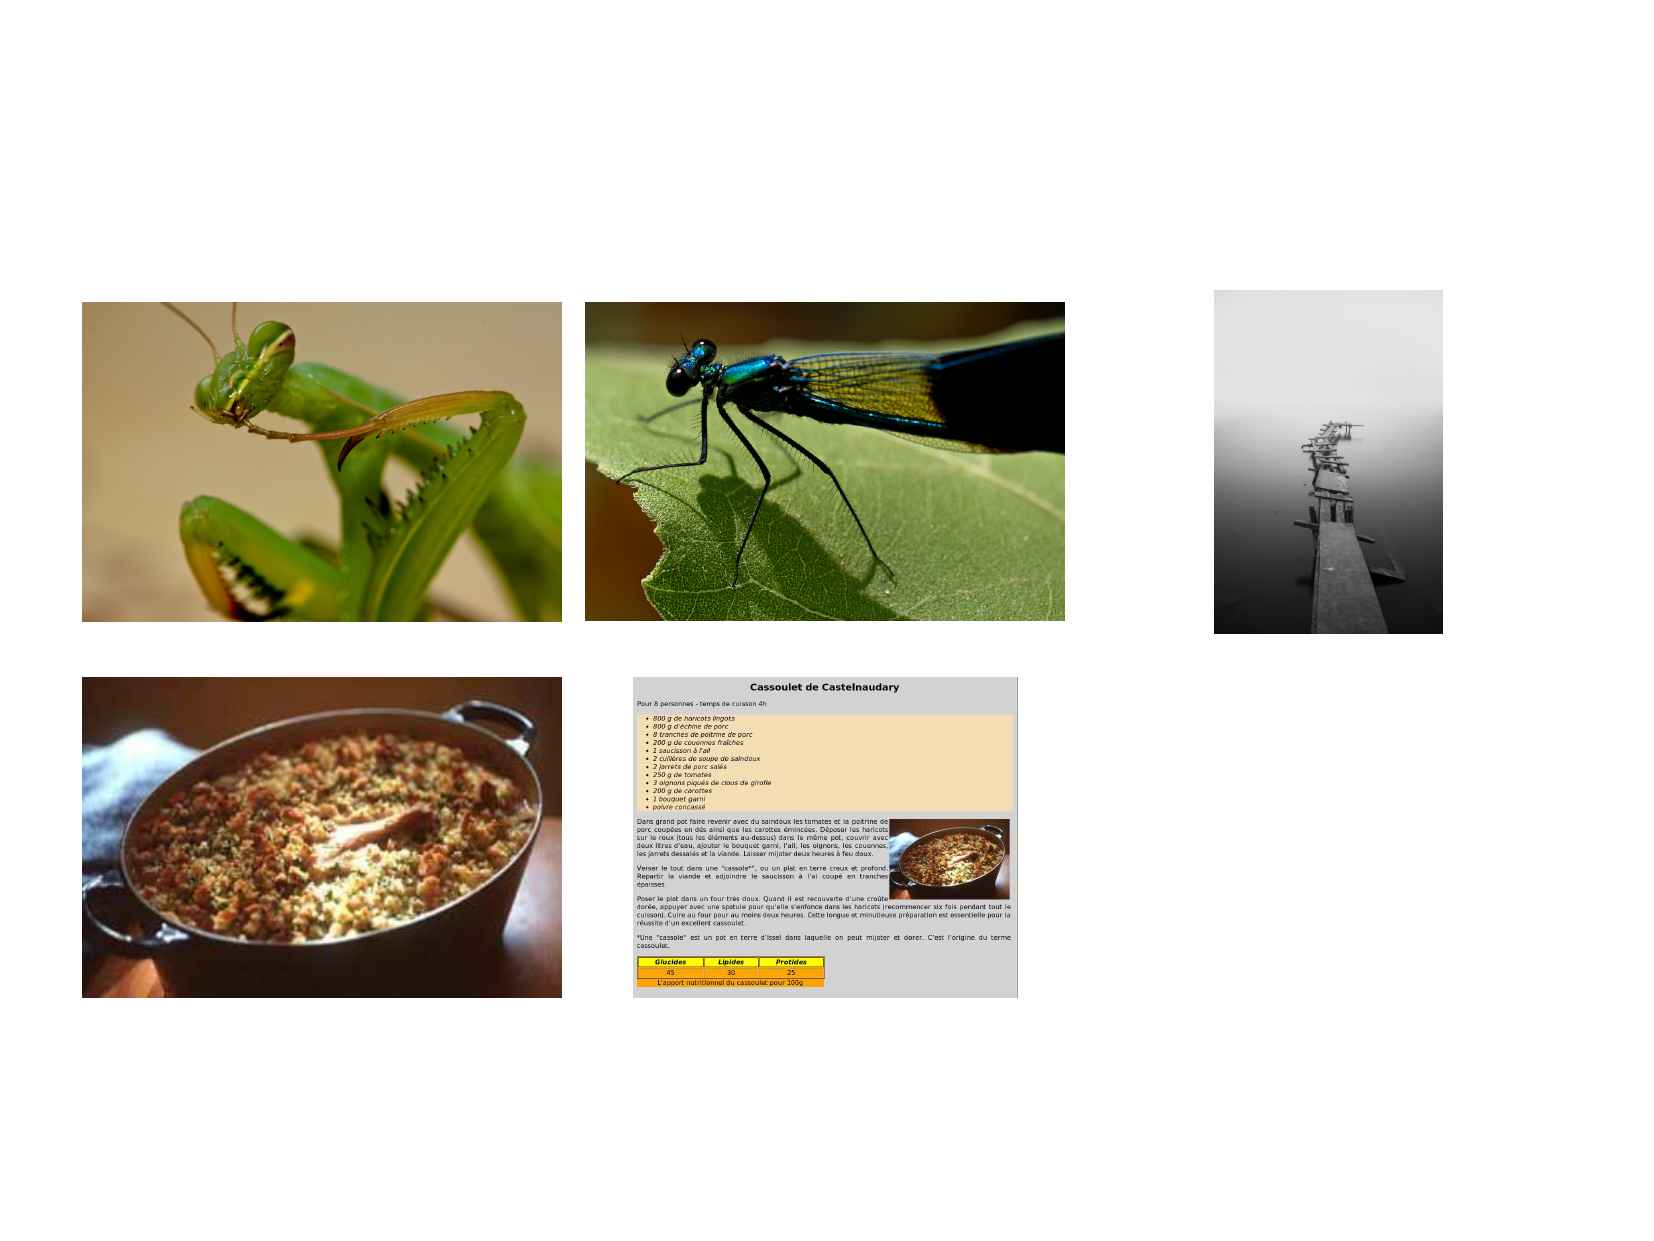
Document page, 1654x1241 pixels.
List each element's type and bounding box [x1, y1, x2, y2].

picture [1214, 290, 1443, 634]
picture [633, 677, 1018, 998]
picture [82, 302, 562, 622]
picture [585, 302, 1065, 621]
picture [82, 677, 562, 998]
